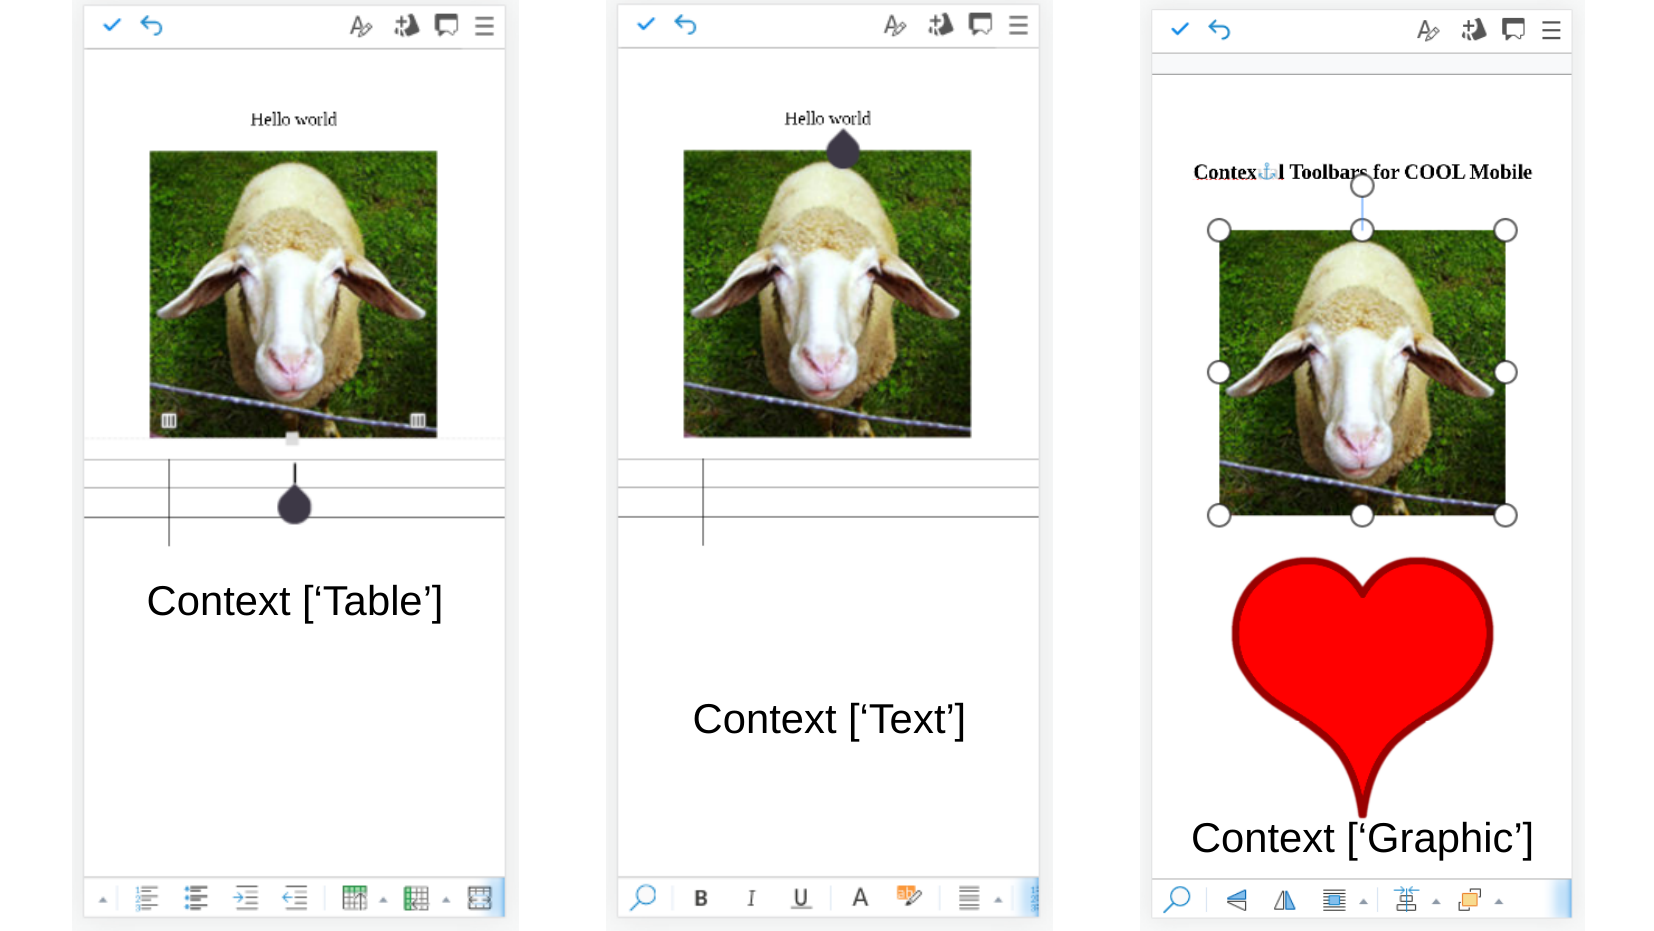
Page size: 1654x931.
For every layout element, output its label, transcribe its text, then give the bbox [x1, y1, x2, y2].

picture [1140, 0, 1585, 931]
text_box Context [‘Table’] [131, 570, 459, 633]
picture [72, 0, 519, 931]
text_box Context [‘Graphic’] [1176, 806, 1550, 869]
text_box Context [‘Text’] [677, 688, 982, 751]
picture [606, 0, 1053, 931]
